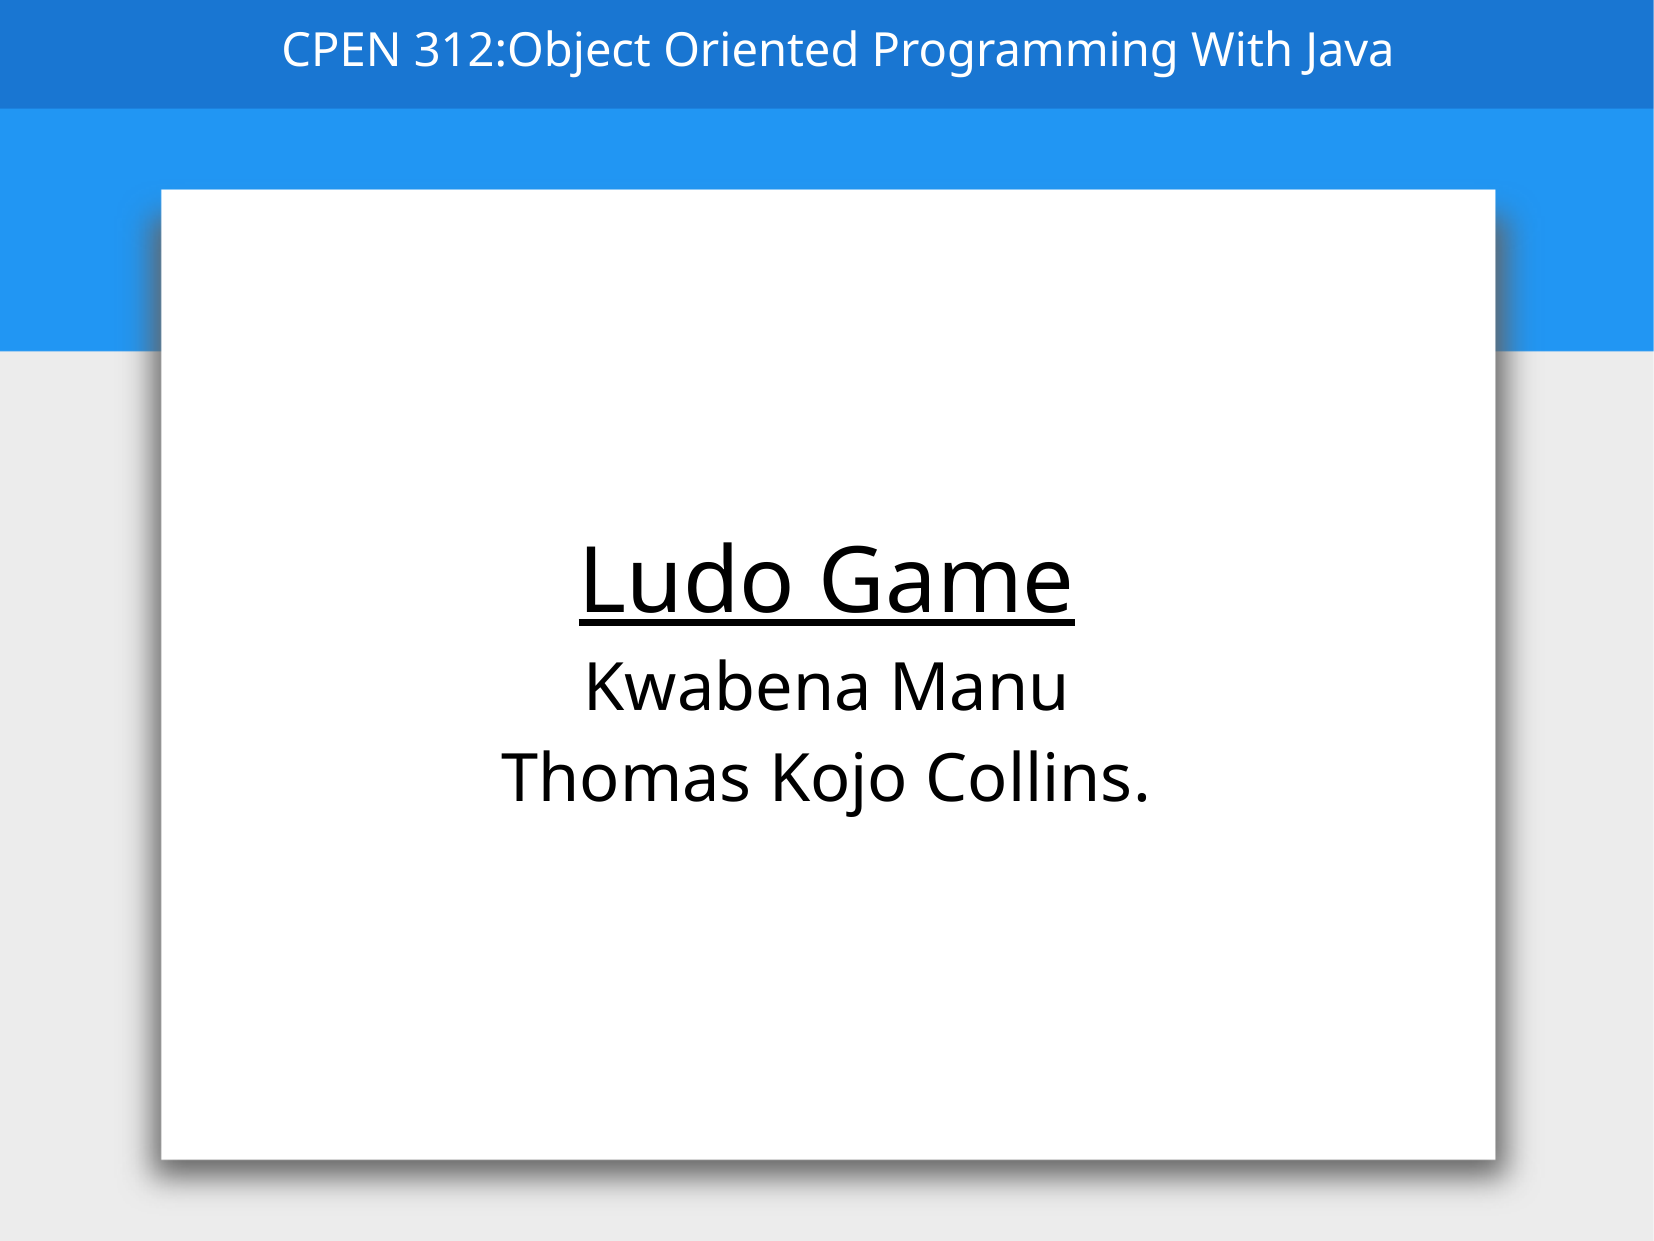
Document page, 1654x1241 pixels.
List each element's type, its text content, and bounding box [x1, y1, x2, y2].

picture [0, 0, 1654, 1241]
subtitle Ludo Game Kwabena Manu Thomas Kojo Collins. [200, 212, 1453, 1123]
title CPEN 312:Object Oriented Programming With Java [94, 13, 1583, 83]
